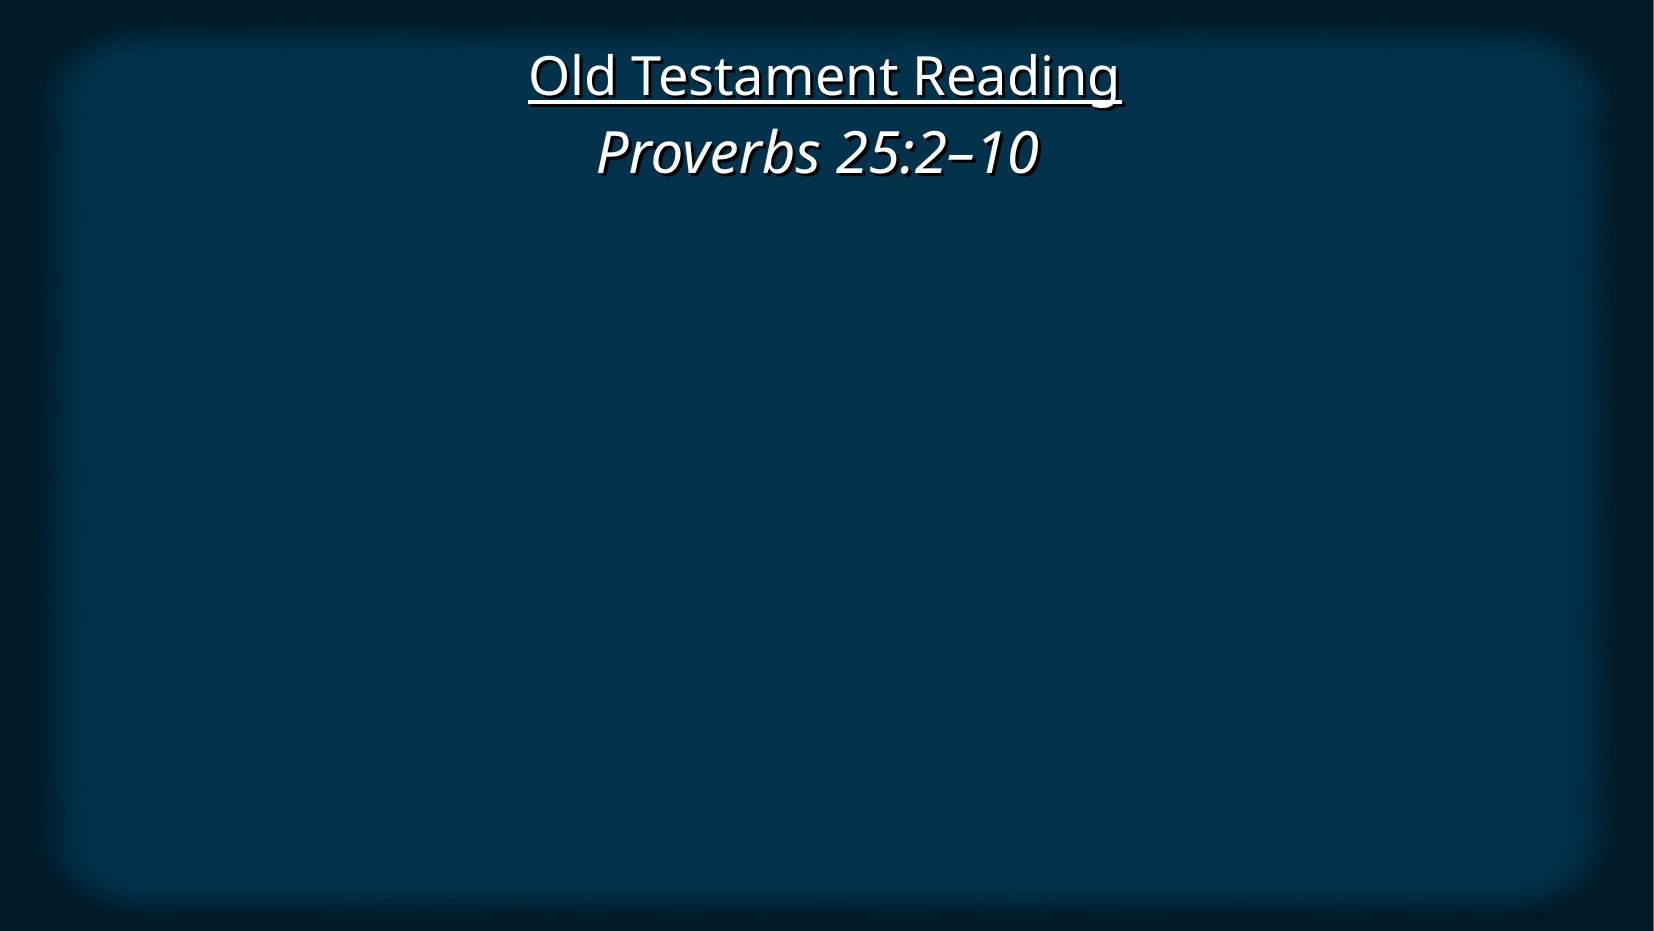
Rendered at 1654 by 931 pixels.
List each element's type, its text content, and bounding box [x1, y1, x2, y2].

picture [0, 0, 1654, 931]
text_box Old Testament Reading Proverbs 25:2–10 [90, 30, 1561, 266]
